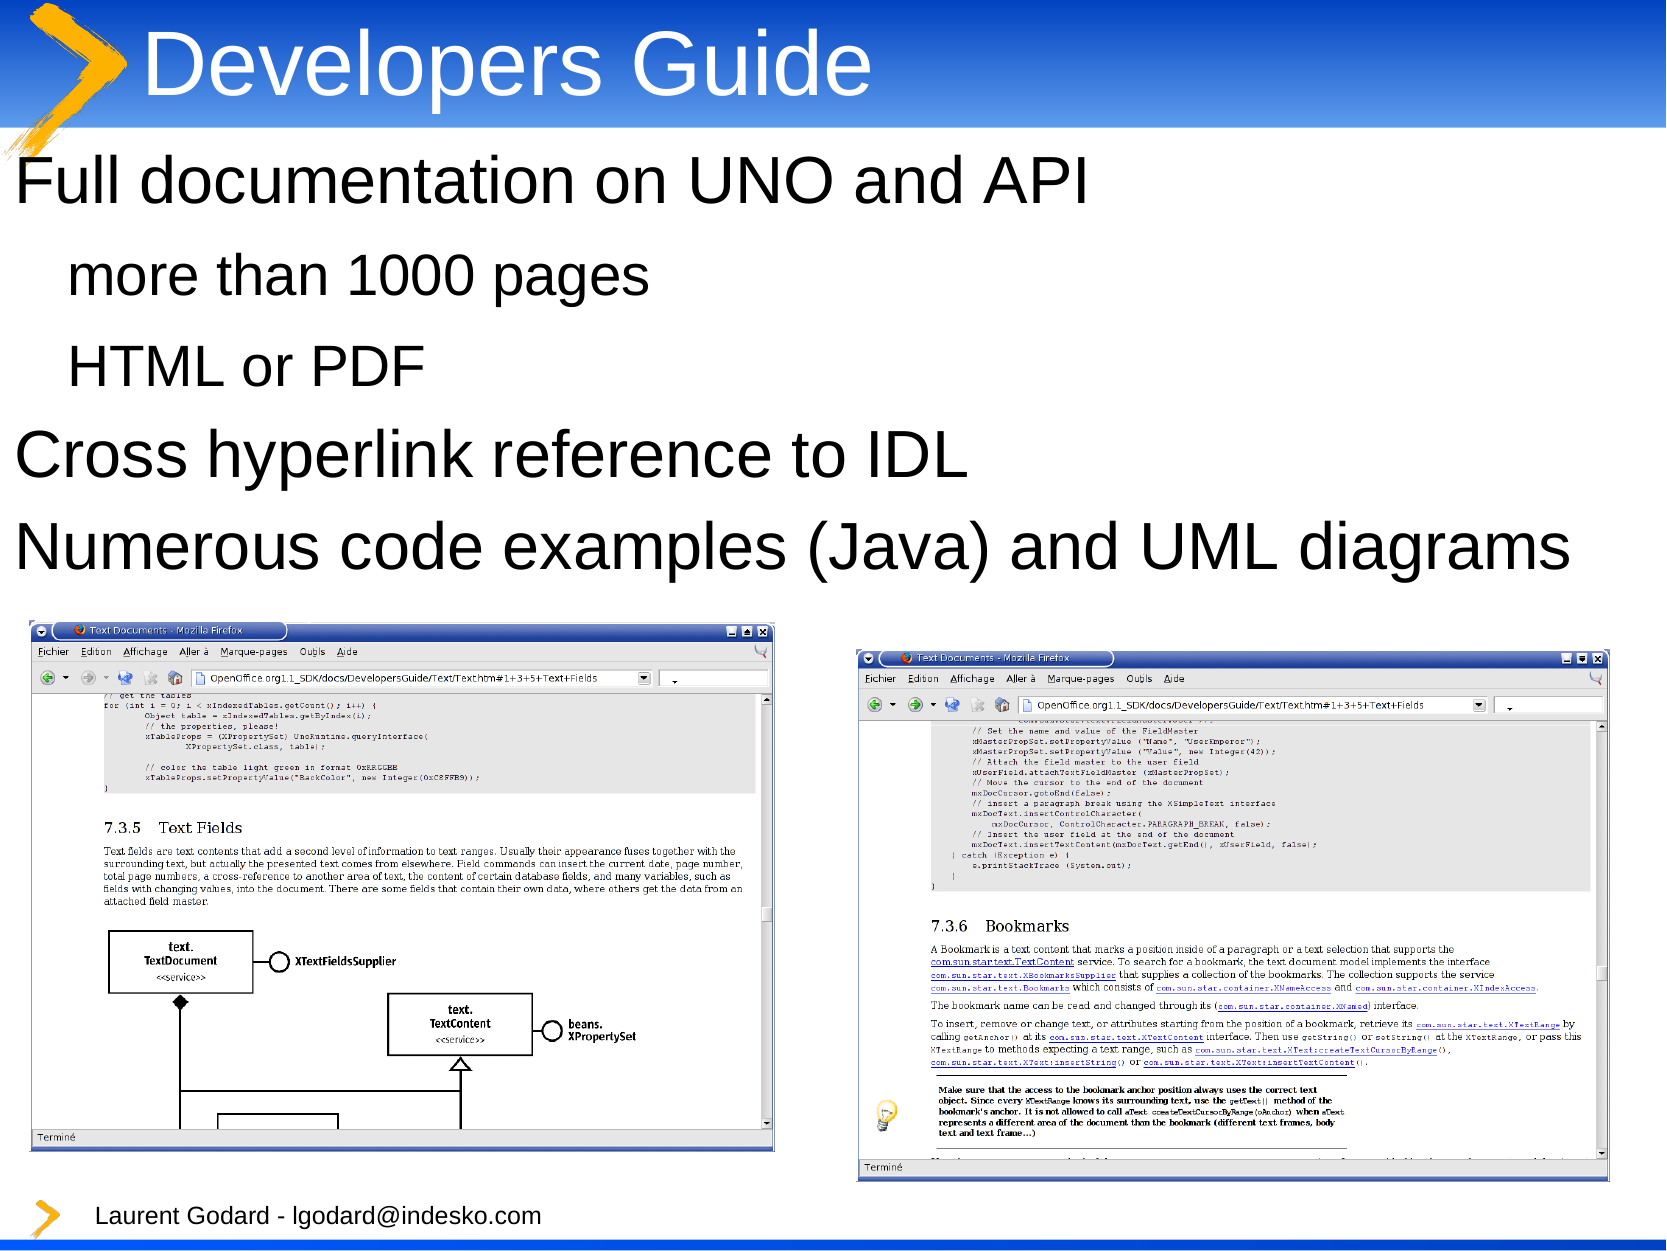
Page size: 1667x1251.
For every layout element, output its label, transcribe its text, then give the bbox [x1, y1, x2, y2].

title Developers Guide [137, 0, 1585, 147]
picture [29, 620, 775, 1152]
picture [2, 2, 128, 147]
picture [29, 1200, 60, 1241]
list Full documentation on UNO and API more than 1000 pages HTML or PDF Cross hyperlink reference to IDL Numerous code examples (Java) and UML diagrams [0, 147, 1654, 798]
picture [856, 649, 1610, 1182]
